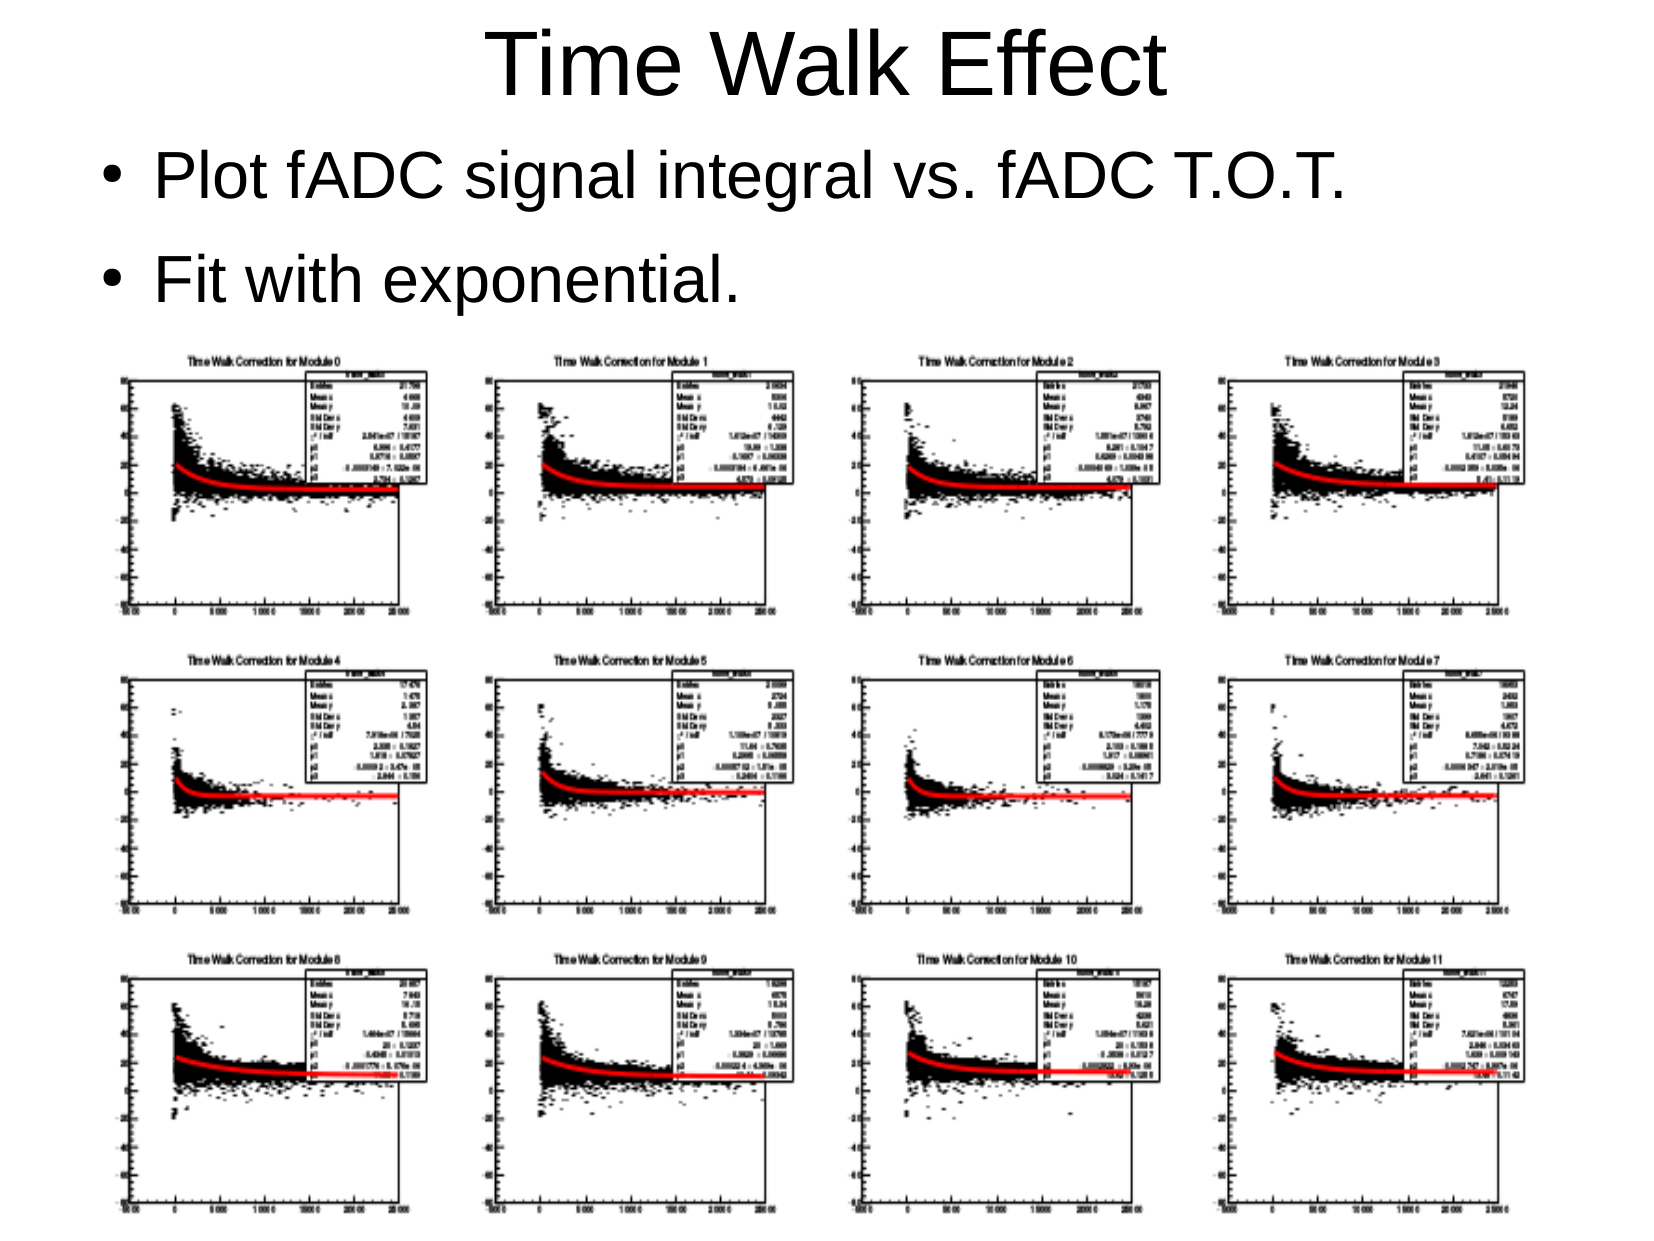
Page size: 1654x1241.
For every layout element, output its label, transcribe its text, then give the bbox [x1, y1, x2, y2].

picture [82, 344, 1546, 1241]
list Plot fADC signal integral vs. fADC T.O.T. Fit with exponential. [82, 138, 1571, 1159]
title Time Walk Effect [82, 12, 1571, 116]
